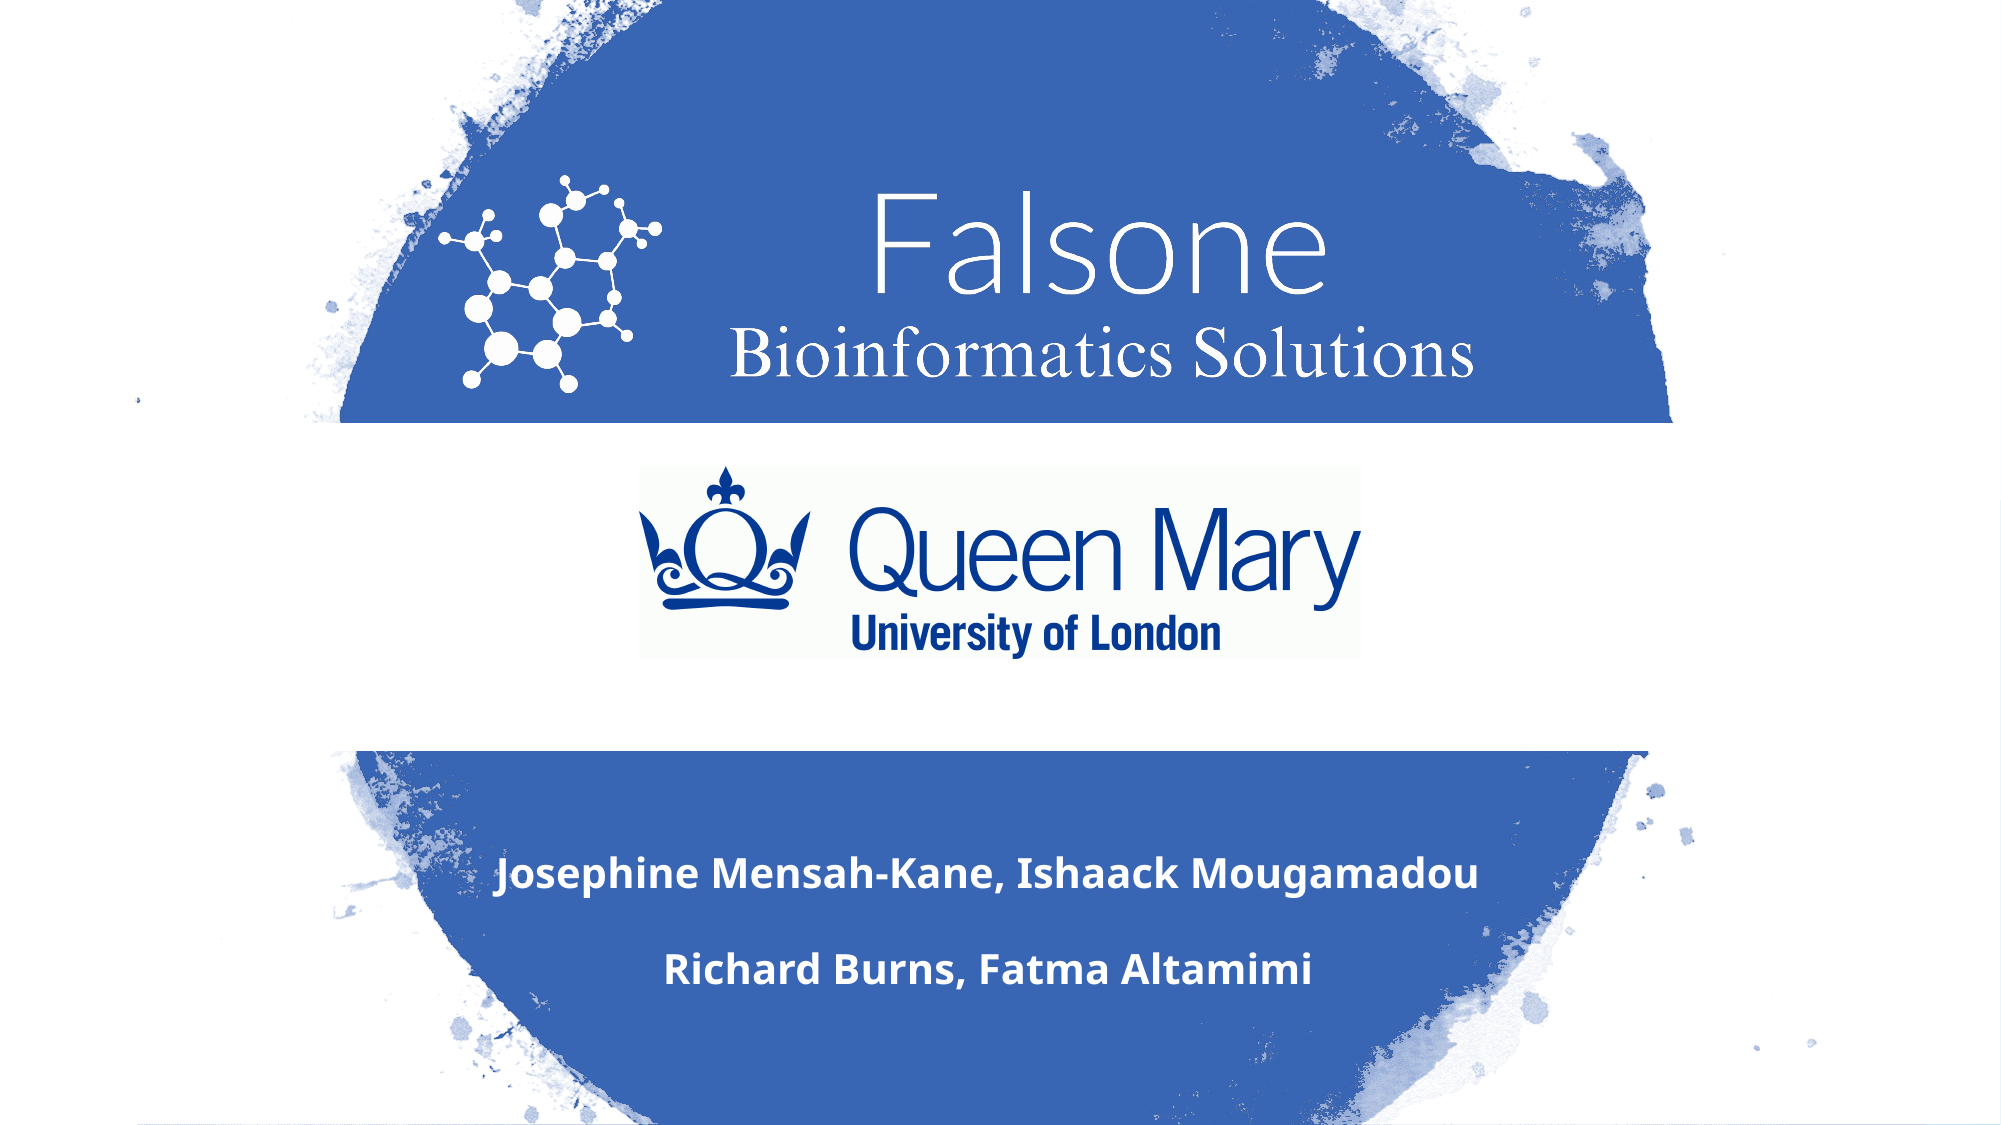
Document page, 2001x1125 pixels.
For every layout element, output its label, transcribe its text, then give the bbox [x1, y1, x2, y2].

picture [0, 0, 2000, 1125]
subtitle Josephine Mensah-Kane, Ishaack Mougamadou Richard Burns, Fatma Altamimi [435, 814, 1542, 1019]
text_box [102, 423, 1984, 751]
